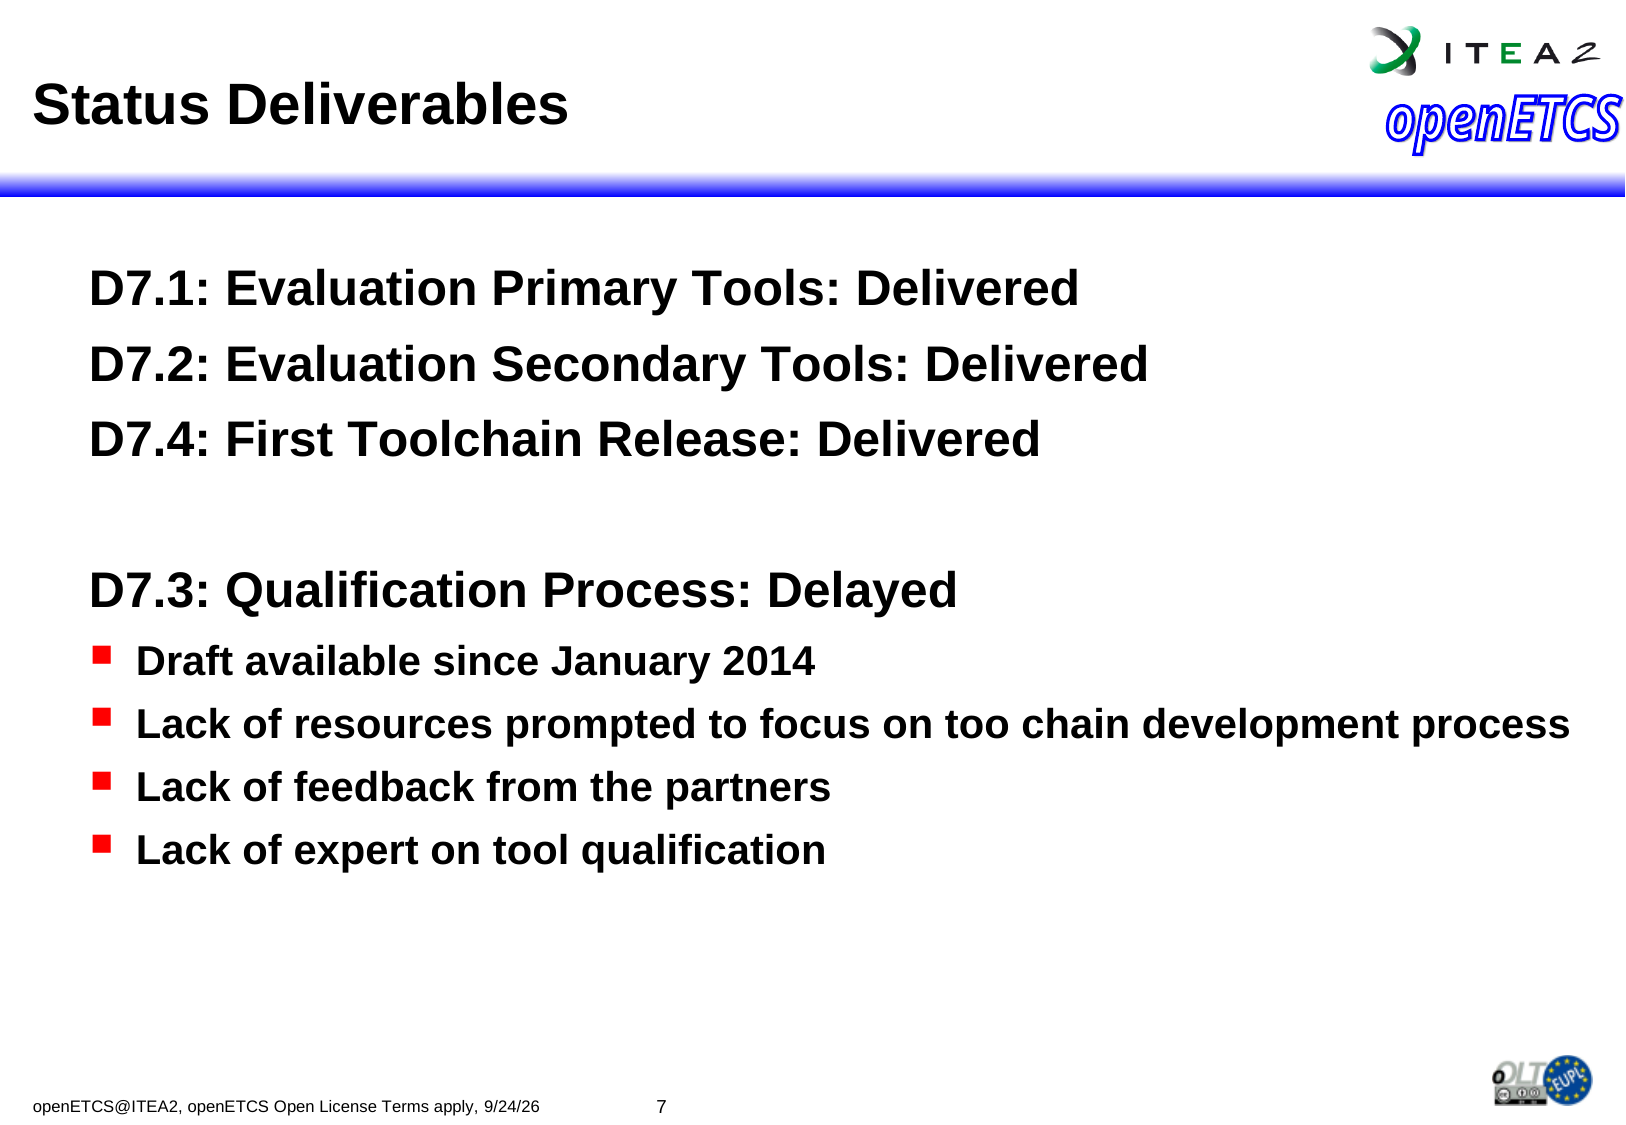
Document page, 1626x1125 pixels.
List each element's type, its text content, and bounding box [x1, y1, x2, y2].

picture [1348, 26, 1626, 76]
list D7.1: Evaluation Primary Tools: Delivered D7.2: Evaluation Secondary Tools: Delivered D7.4: First Toolchain Release: Delivered D7.3: Qualification Process: Delayed Draft available since January 2014 Lack of resources prompted to focus on too chain development process Lack of feedback from the partners Lack of expert on tool qualification [32, 255, 1593, 908]
title Status Deliverables [32, 66, 1356, 173]
picture [1492, 1055, 1593, 1106]
